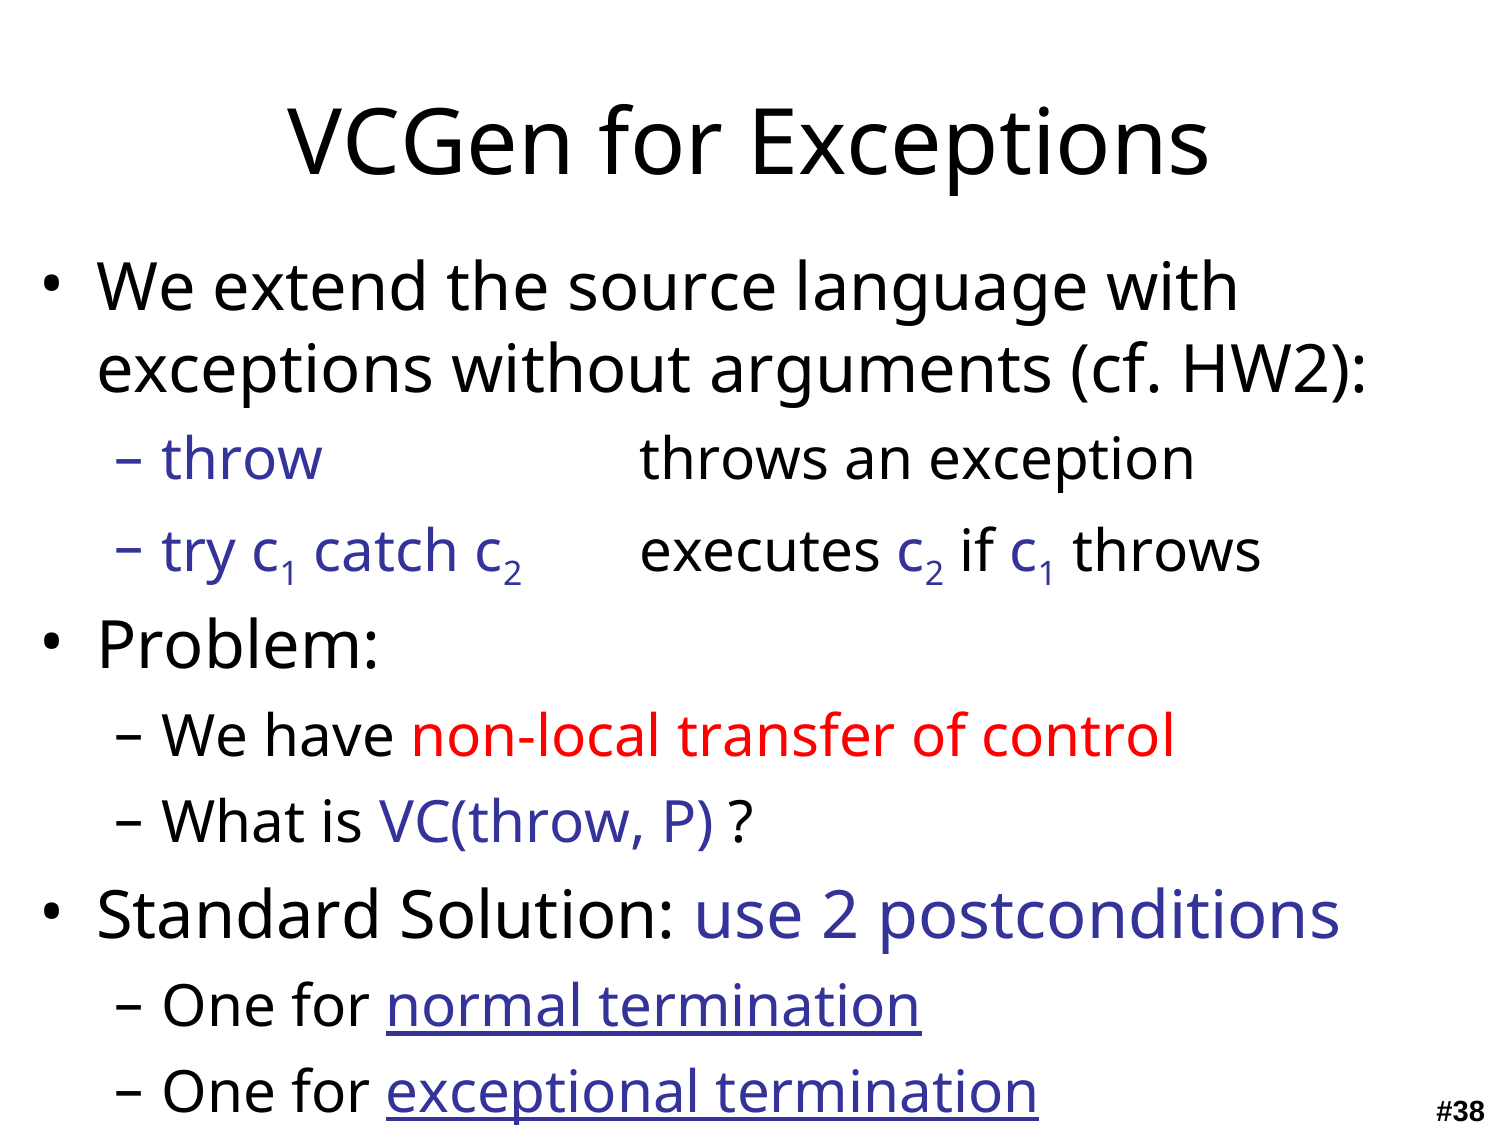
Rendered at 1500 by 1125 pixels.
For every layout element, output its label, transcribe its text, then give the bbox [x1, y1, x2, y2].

list We extend the source language with exceptions without arguments (cf. HW2): throw throws an exception try c1 catch c2 executes c2 if c1 throws Problem: We have non-local transfer of control What is VC(throw, P) ? Standard Solution: use 2 postconditions One for normal termination One for exceptional termination [24, 237, 1476, 1101]
title VCGen for Exceptions [24, 45, 1476, 233]
